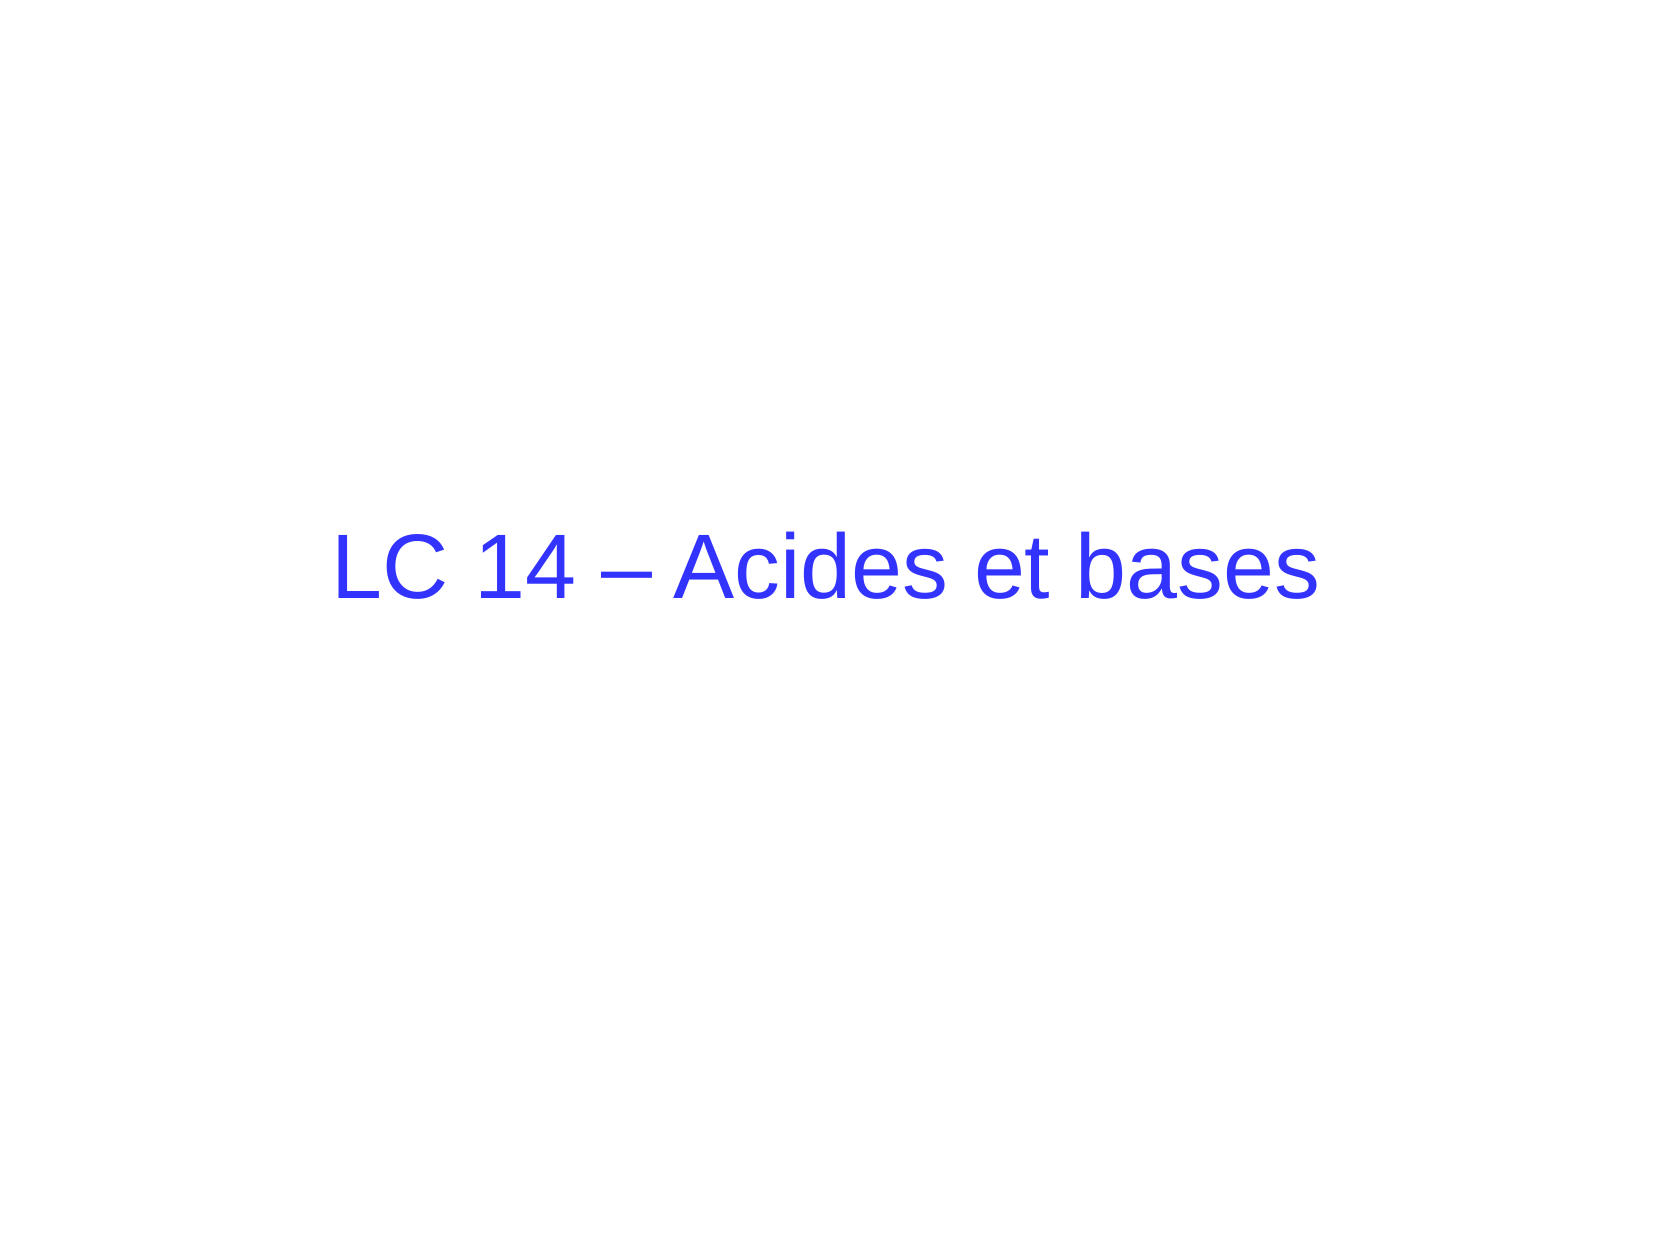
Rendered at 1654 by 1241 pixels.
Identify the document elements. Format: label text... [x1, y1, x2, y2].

title LC 14 – Acides et bases [82, 462, 1571, 670]
